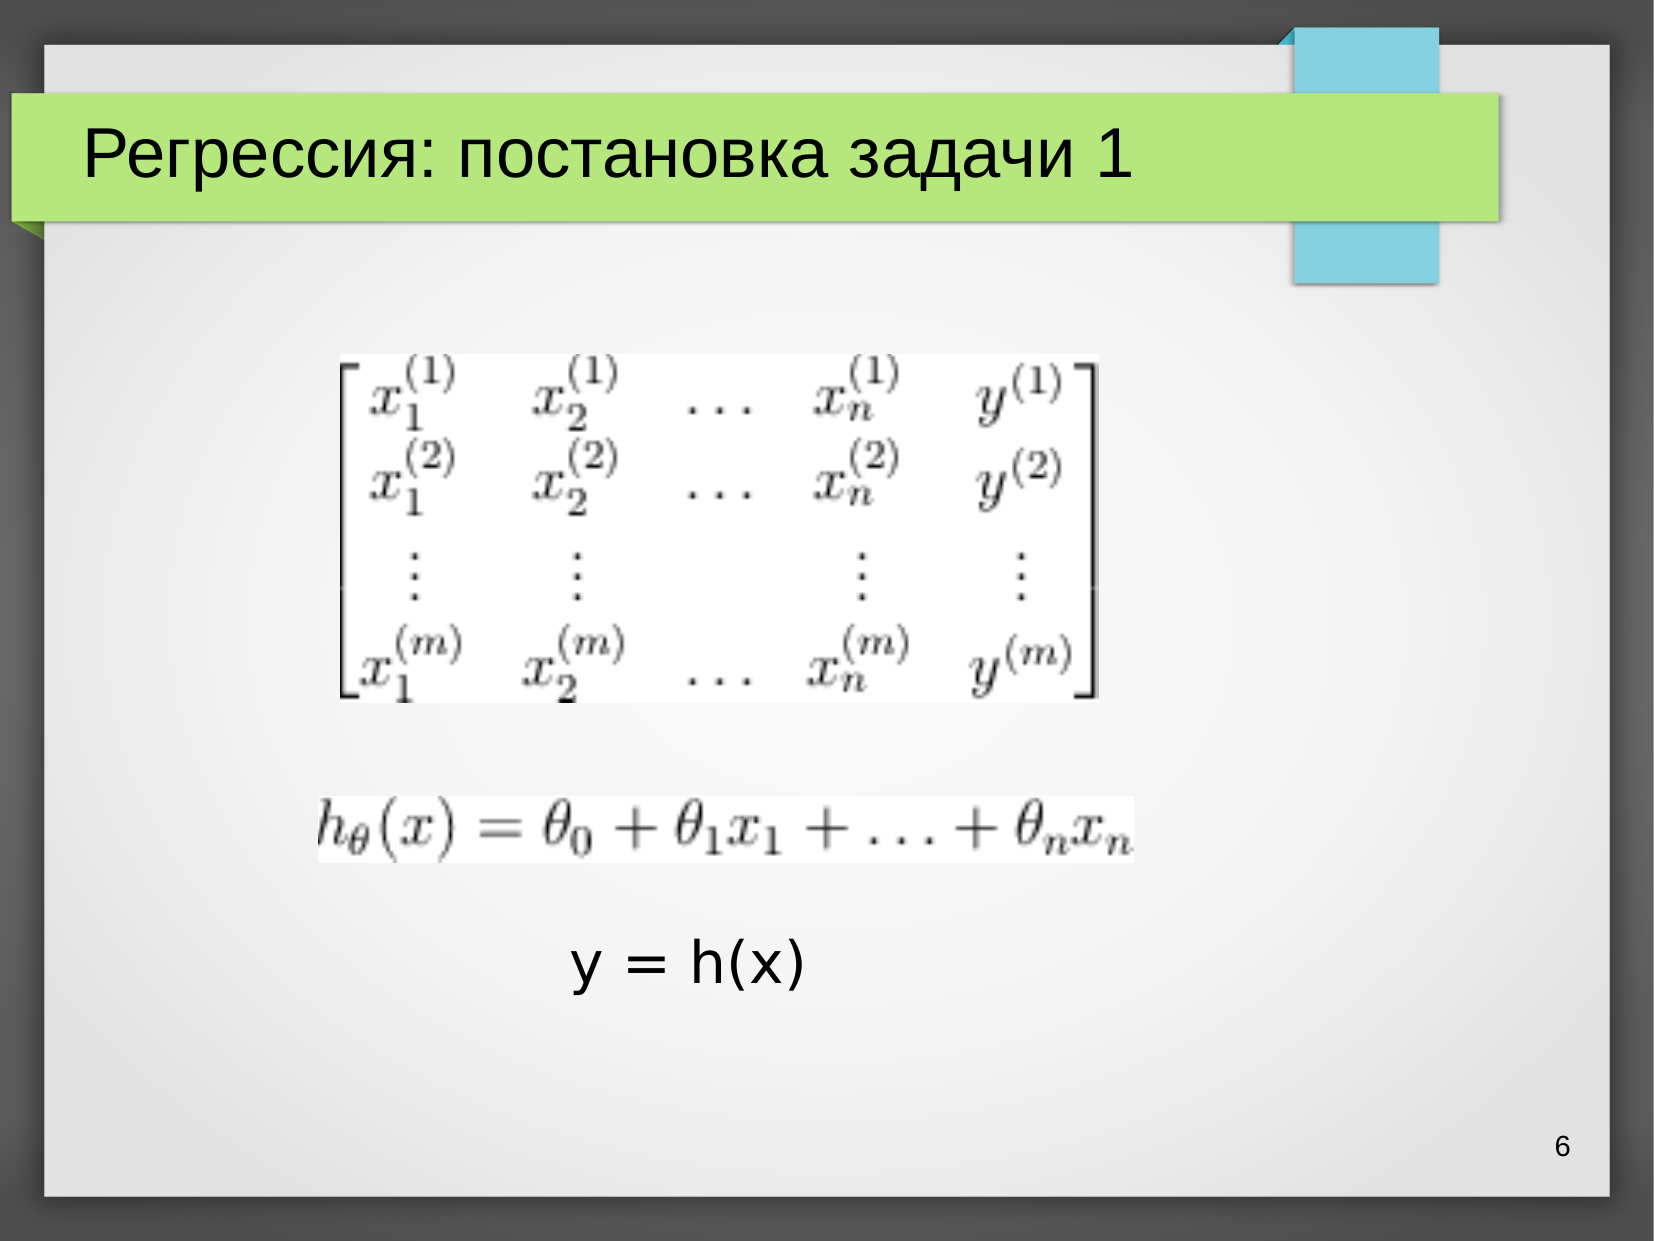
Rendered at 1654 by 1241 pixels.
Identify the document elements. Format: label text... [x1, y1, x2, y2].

picture [0, 0, 1654, 1241]
text_box y = h(x) [555, 921, 1004, 1111]
title Регрессия: постановка задачи 1 [82, 49, 1571, 257]
